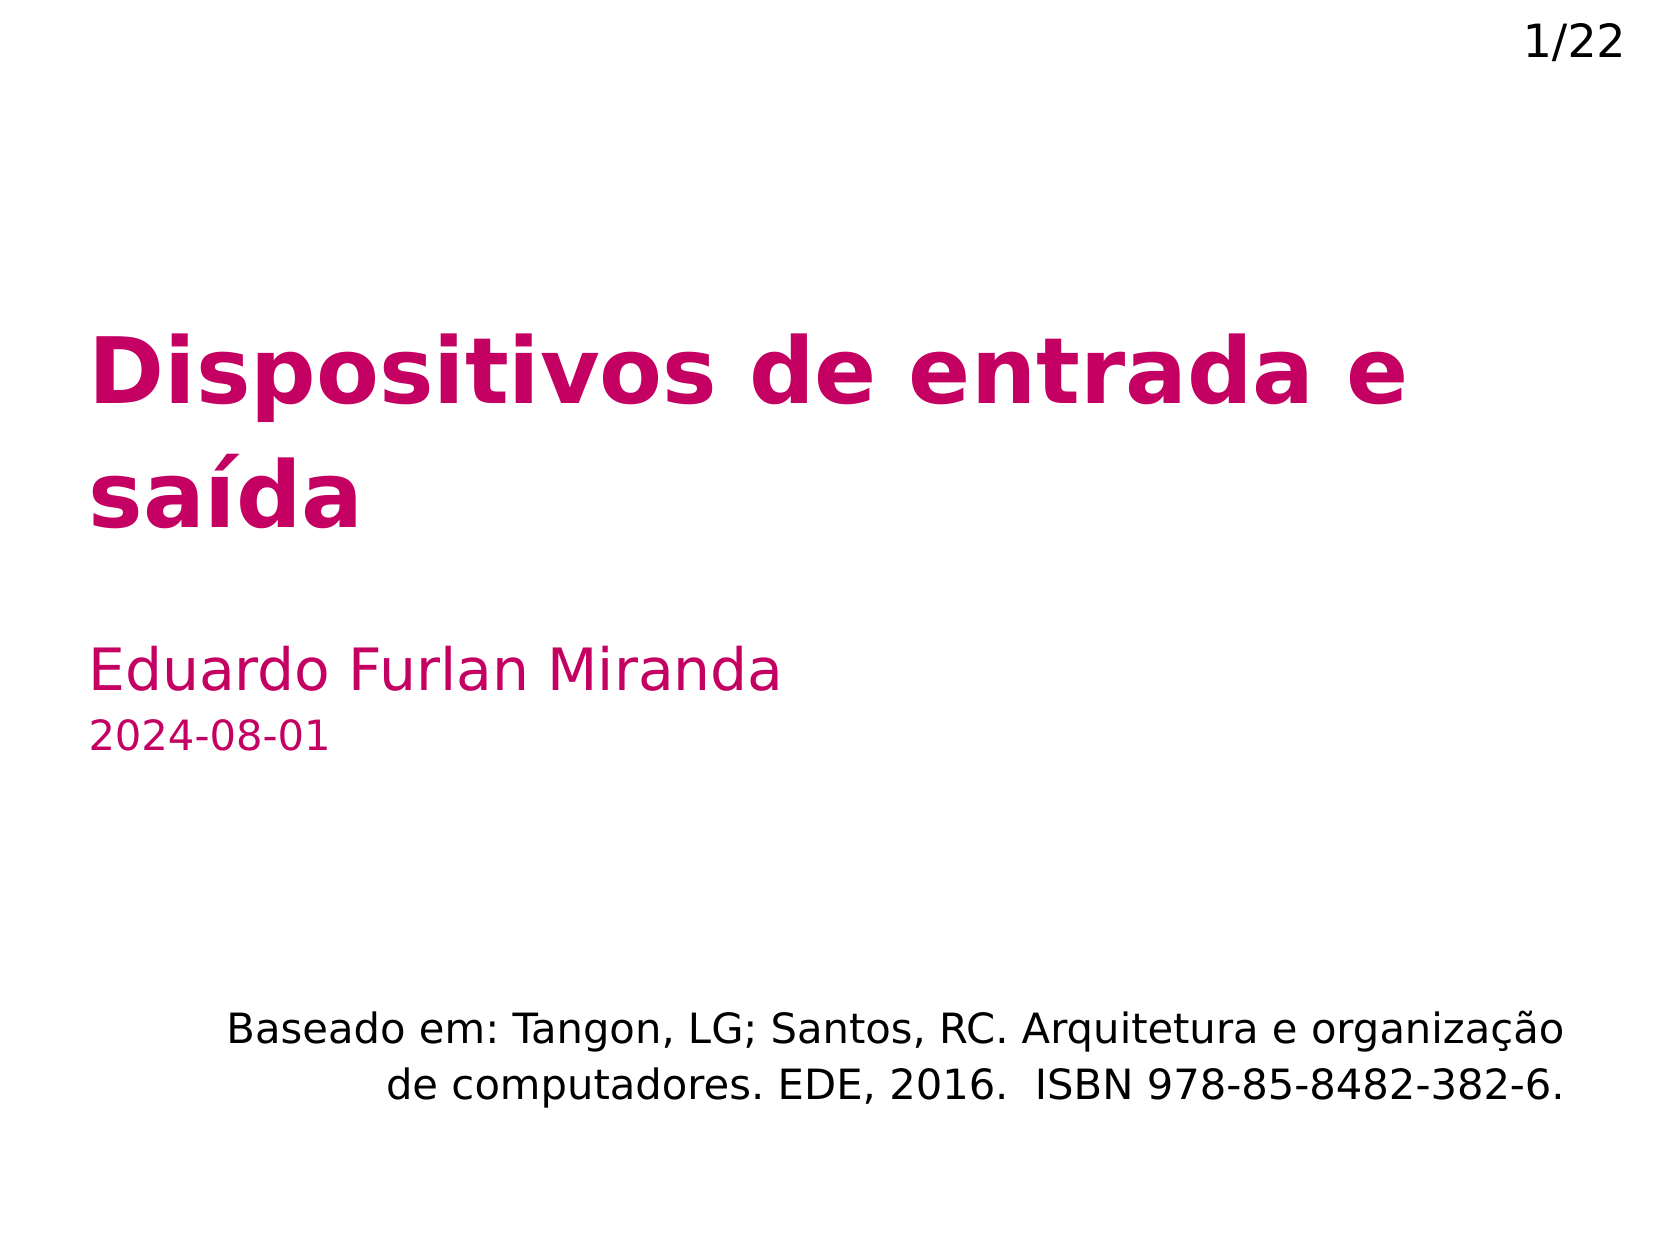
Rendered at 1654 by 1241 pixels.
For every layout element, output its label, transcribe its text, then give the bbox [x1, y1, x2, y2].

title Dispositivos de entrada e saída Eduardo Furlan Miranda 2024-08-01 [88, 29, 1565, 1034]
list Baseado em: Tangon, LG; Santos, RC. Arquitetura e organização de computadores. EDE, 2016. ISBN 978-85-8482-382-6. [200, 998, 1565, 1211]
